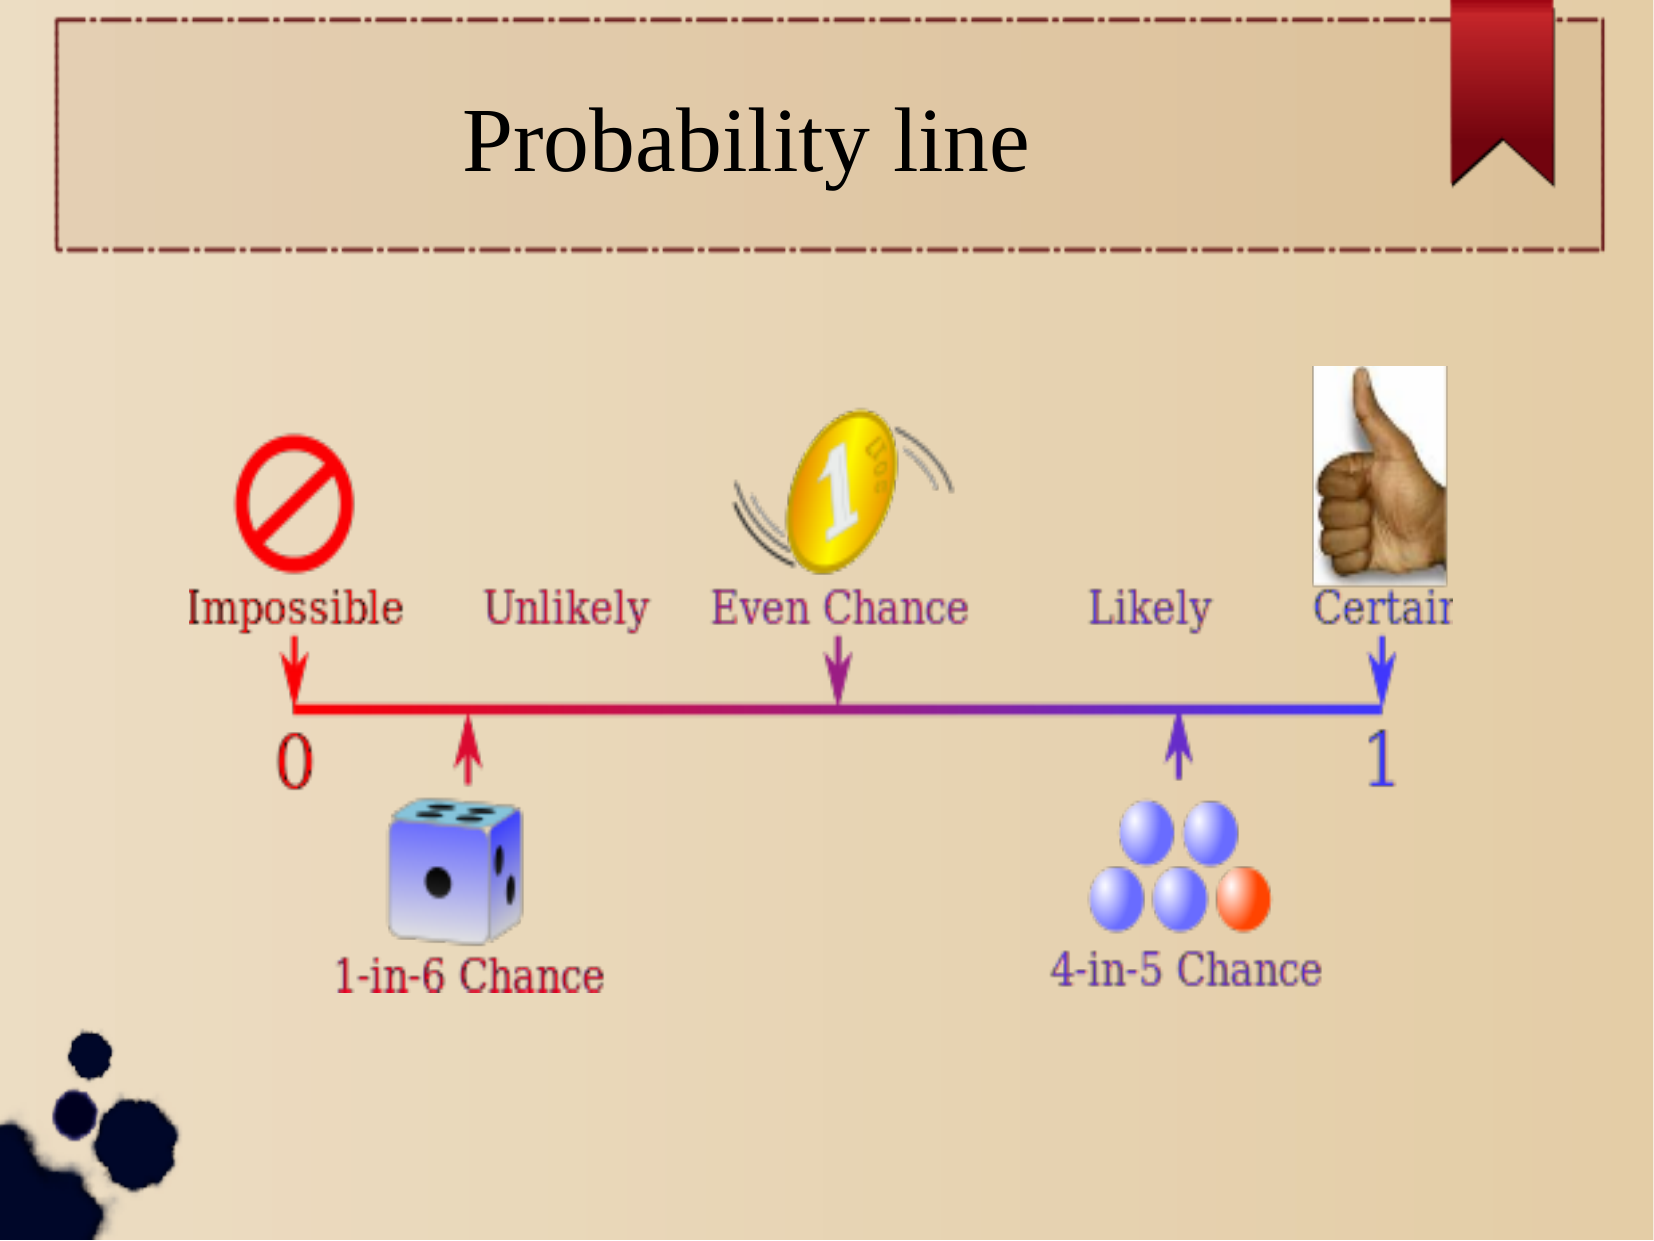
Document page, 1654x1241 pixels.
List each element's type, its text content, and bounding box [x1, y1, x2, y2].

picture [0, 0, 1654, 1240]
title Probability line [82, 47, 1412, 229]
